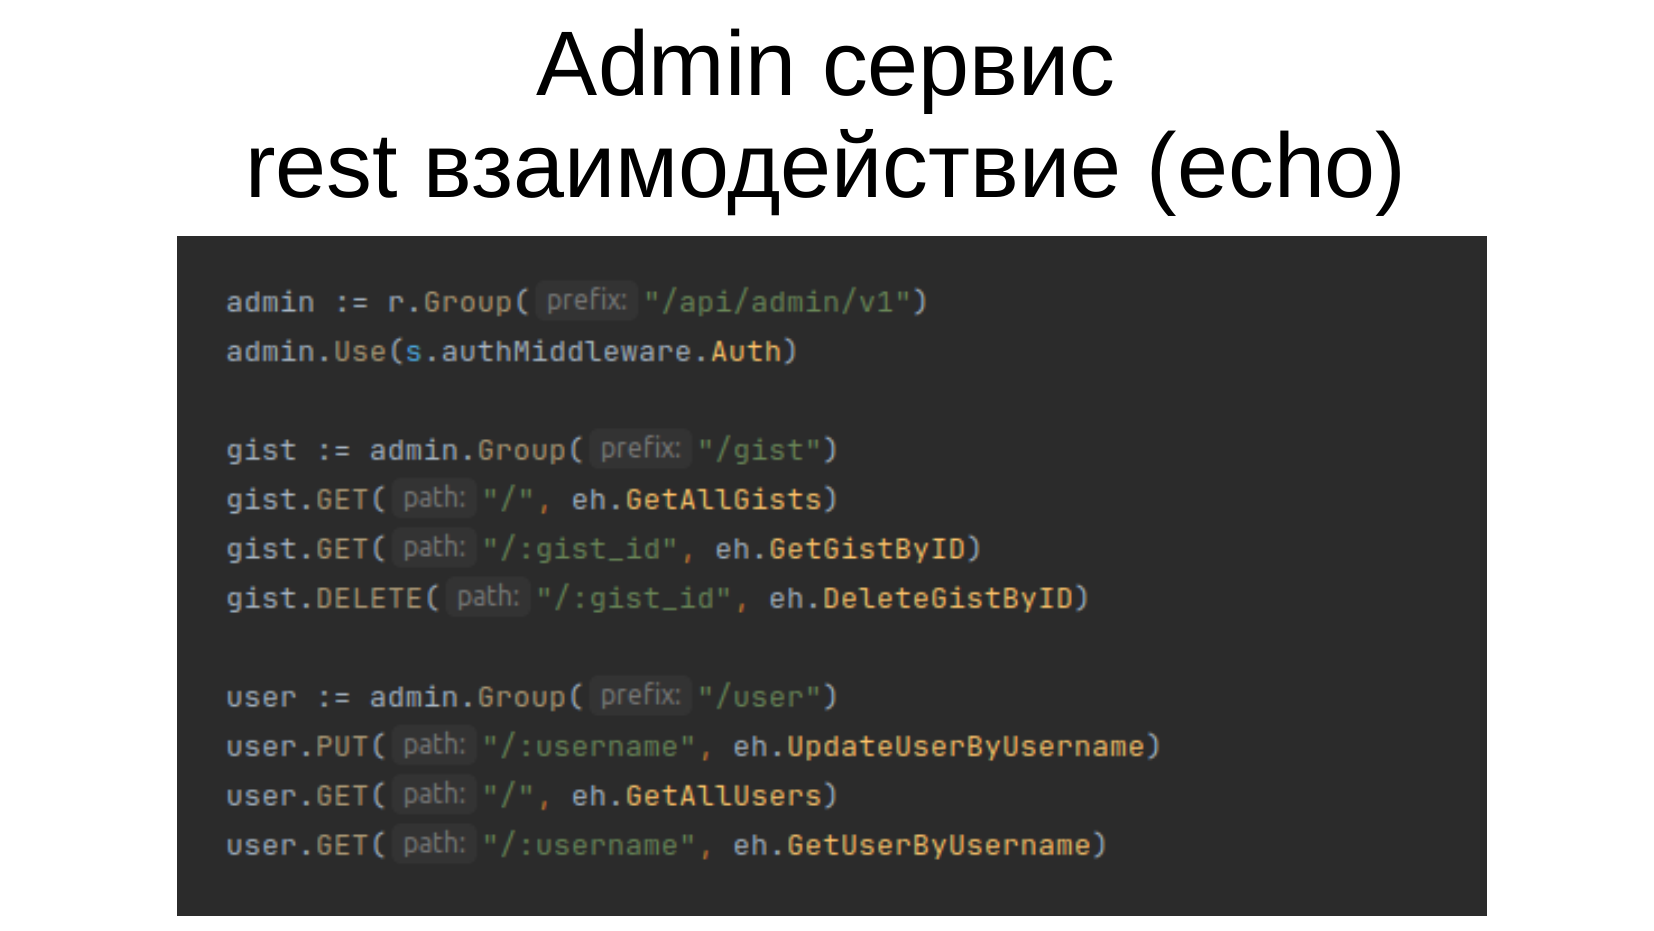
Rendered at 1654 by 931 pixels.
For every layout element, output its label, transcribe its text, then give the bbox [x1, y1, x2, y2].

title Admin сервис rest взаимодействие (echo) [82, 12, 1571, 218]
picture [177, 236, 1487, 916]
